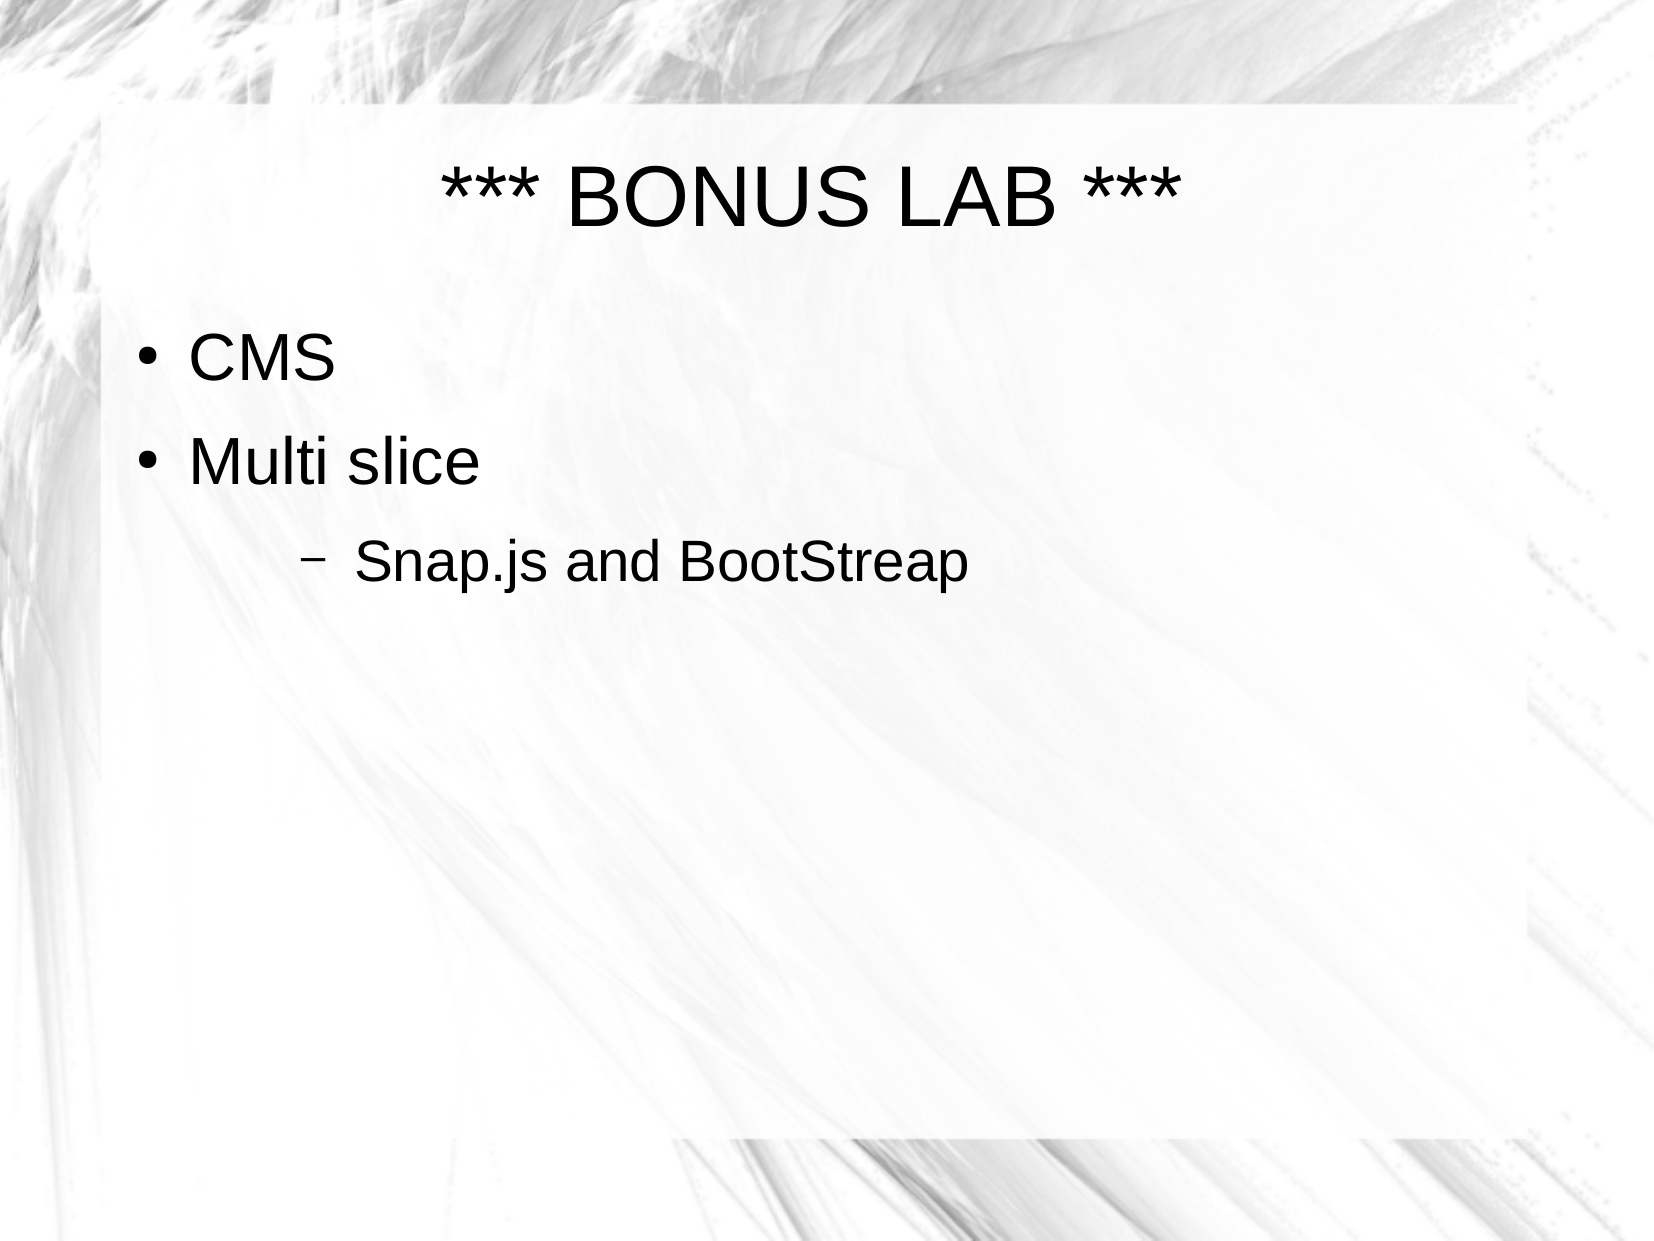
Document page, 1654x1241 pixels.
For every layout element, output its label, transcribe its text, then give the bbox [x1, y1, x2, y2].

list CMS Multi slice Snap.js and BootStreap [118, 319, 1571, 945]
title *** BONUS LAB *** [118, 112, 1506, 281]
picture [0, 0, 1654, 1241]
